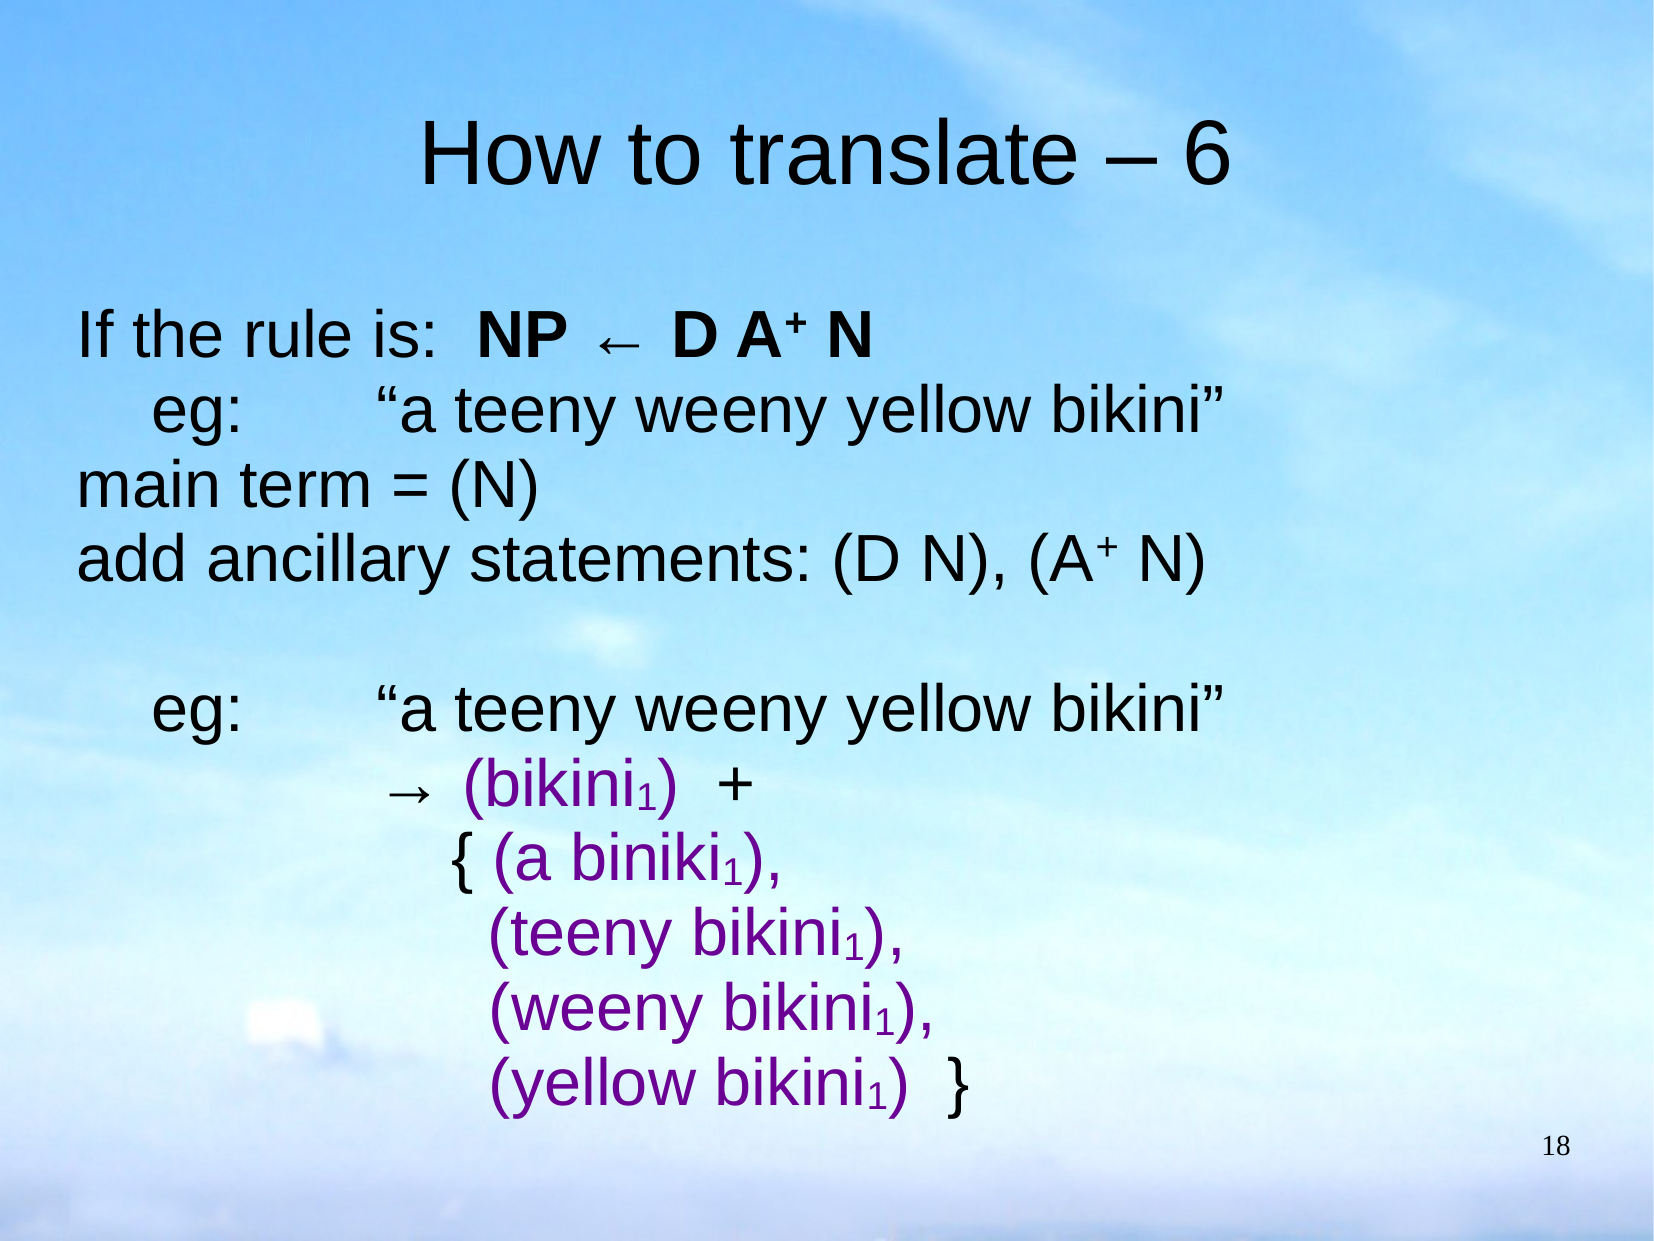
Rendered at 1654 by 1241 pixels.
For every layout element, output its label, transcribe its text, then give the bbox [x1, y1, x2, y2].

title How to translate – 6 [82, 56, 1571, 239]
text_box If the rule is: NP ← D A+ N eg: “a teeny weeny yellow bikini” main term = (N) add ancillary statements: (D N), (A+ N) eg: “a teeny weeny yellow bikini” → (bikini1) + { (a biniki1), (teeny bikini1), (weeny bikini1), (yellow bikini1) } [76, 239, 1599, 1177]
picture [0, 0, 1654, 1241]
